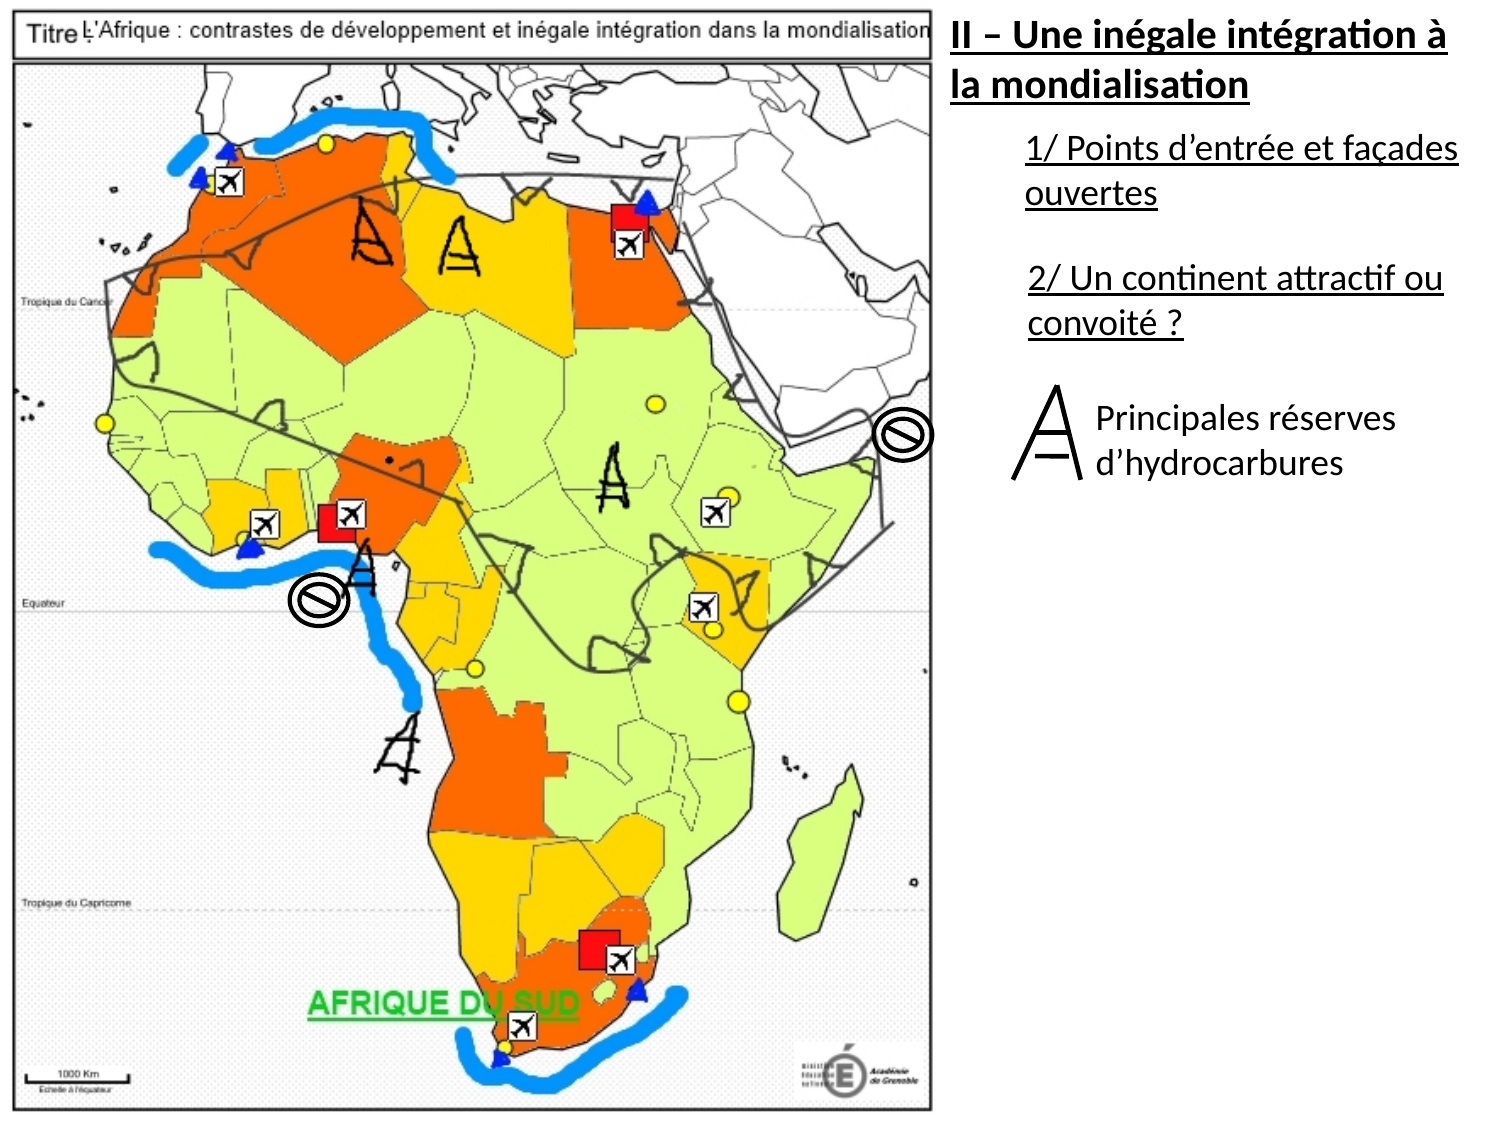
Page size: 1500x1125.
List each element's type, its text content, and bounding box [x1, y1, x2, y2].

text_box II – Une inégale intégration à la mondialisation [938, 0, 1500, 115]
text_box 1/ Points d’entrée et façades ouvertes [1009, 116, 1500, 221]
picture [1, 0, 938, 1125]
text_box Principales réserves d’hydrocarbures [1080, 385, 1500, 491]
text_box 2/ Un continent attractif ou convoité ? [1012, 245, 1500, 351]
